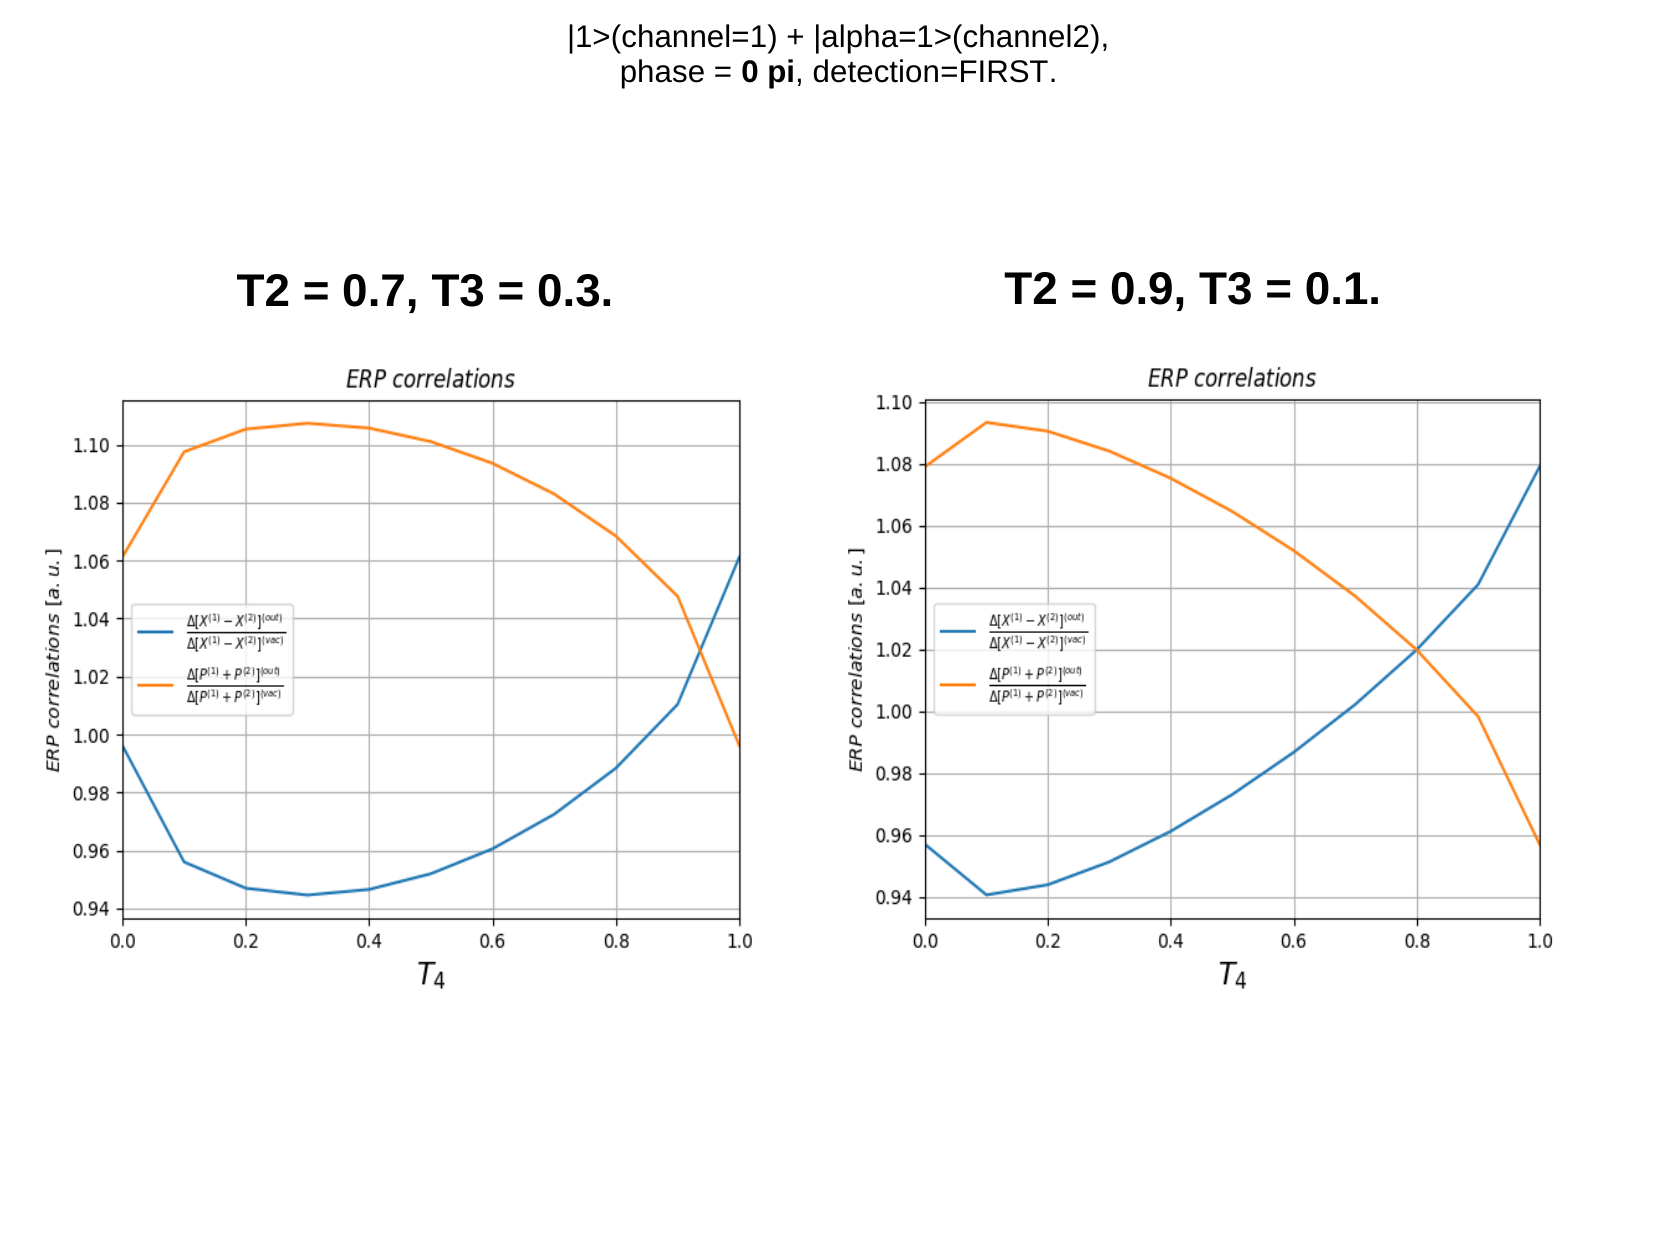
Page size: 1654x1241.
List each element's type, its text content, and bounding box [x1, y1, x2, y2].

title T2 = 0.7, T3 = 0.3. [177, 250, 674, 319]
picture [23, 319, 819, 993]
title |1>(channel=1) + |alpha=1>(channel2), phase = 0 pi, detection=FIRST. [555, 14, 1123, 95]
picture [826, 318, 1619, 993]
title T2 = 0.9, T3 = 0.1. [944, 248, 1441, 329]
